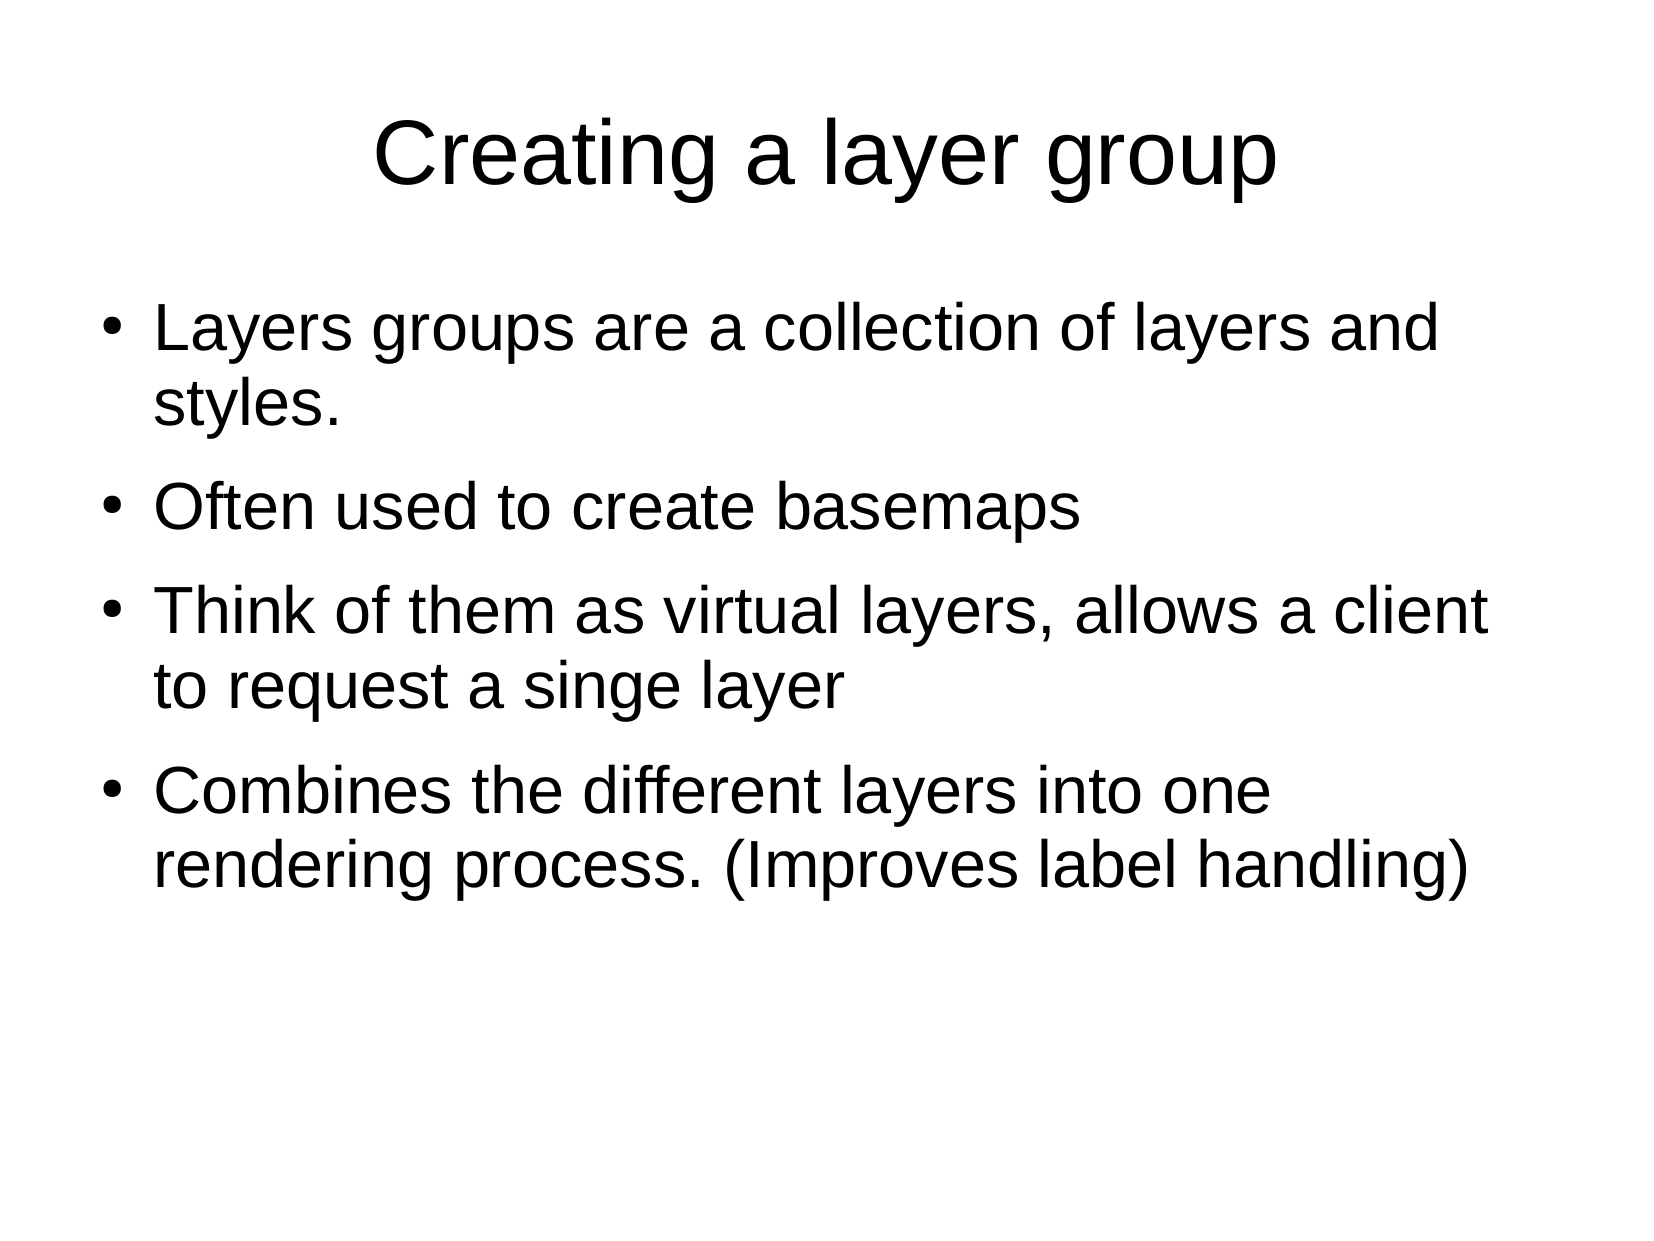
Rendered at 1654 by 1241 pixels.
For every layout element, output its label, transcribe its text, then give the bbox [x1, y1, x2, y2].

title Creating a layer group [82, 49, 1571, 257]
list Layers groups are a collection of layers and styles. Often used to create basemaps Think of them as virtual layers, allows a client to request a singe layer Combines the different layers into one rendering process. (Improves label handling) [82, 290, 1538, 1010]
